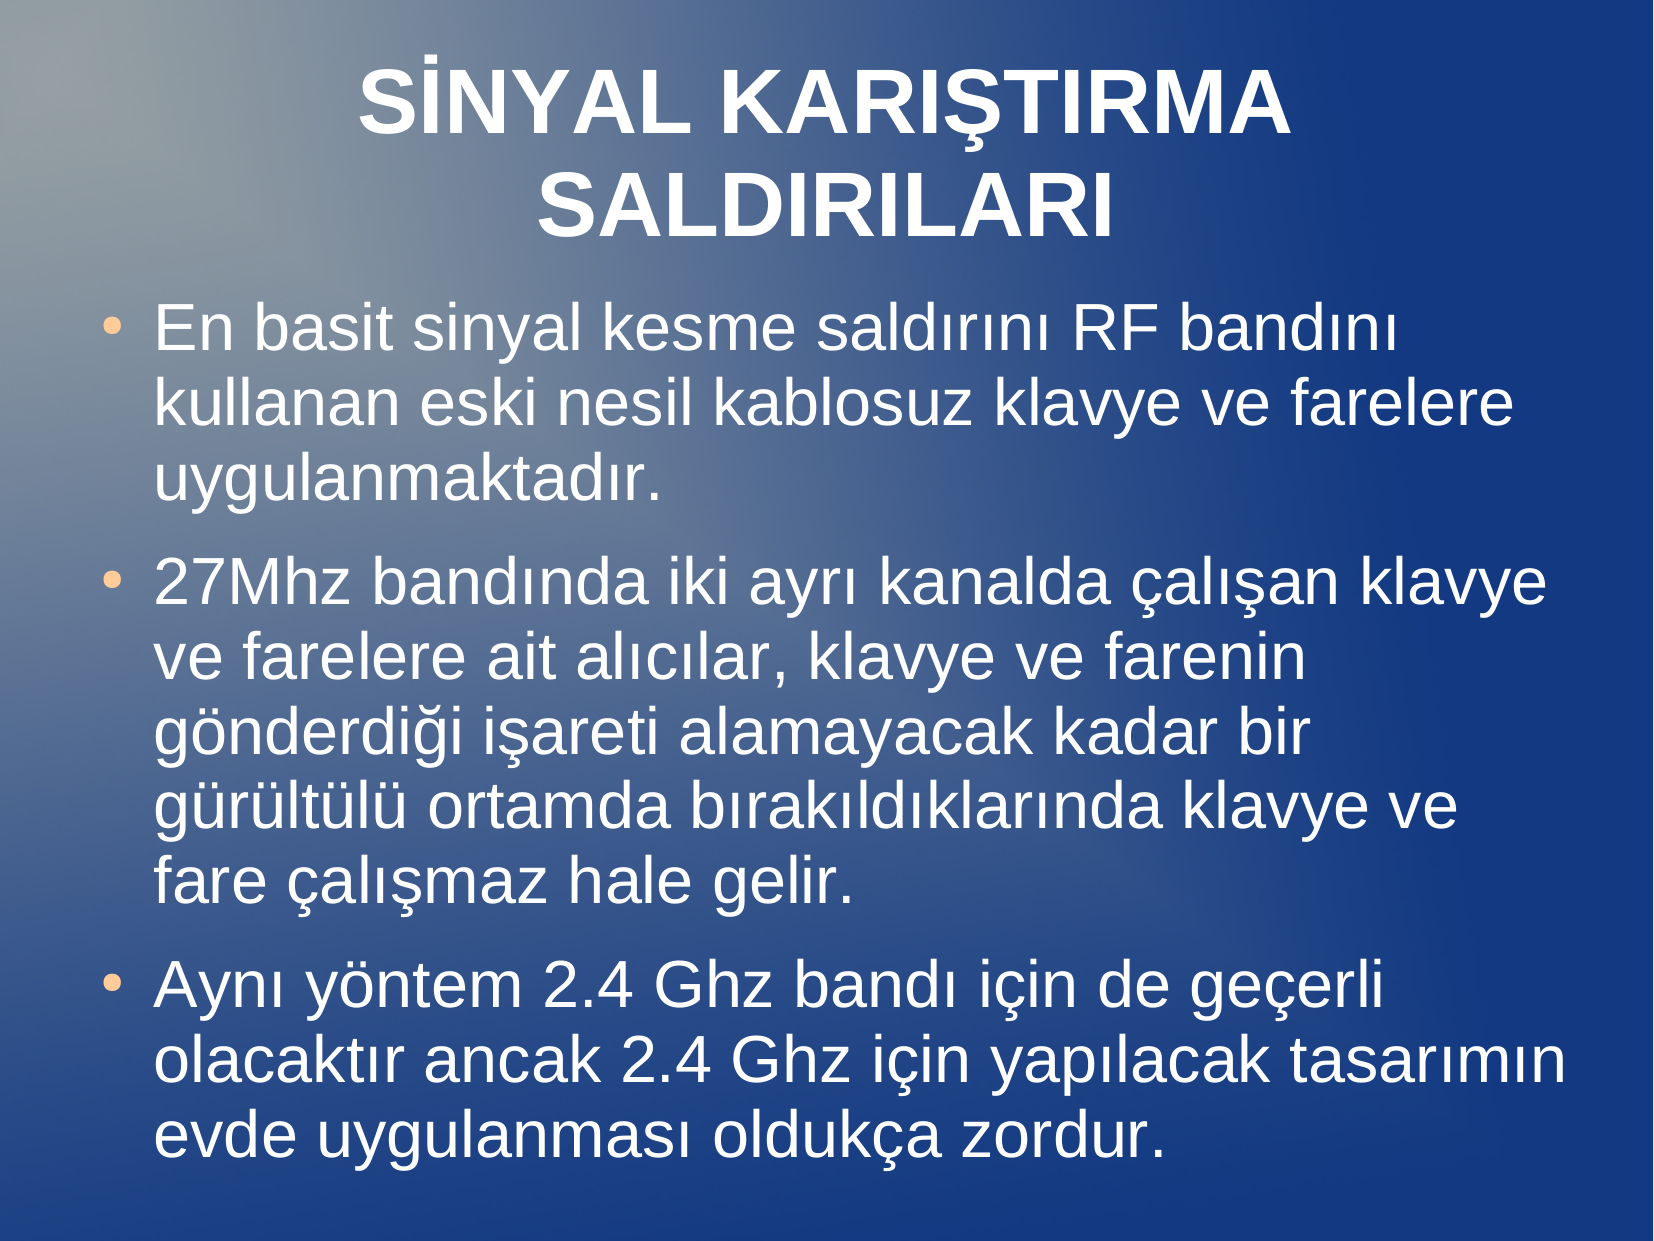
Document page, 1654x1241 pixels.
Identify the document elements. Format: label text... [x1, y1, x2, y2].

list En basit sinyal kesme saldırını RF bandını kullanan eski nesil kablosuz klavye ve farelere uygulanmaktadır. 27Mhz bandında iki ayrı kanalda çalışan klavye ve farelere ait alıcılar, klavye ve farenin gönderdiği işareti alamayacak kadar bir gürültülü ortamda bırakıldıklarında klavye ve fare çalışmaz hale gelir. Aynı yöntem 2.4 Ghz bandı için de geçerli olacaktır ancak 2.4 Ghz için yapılacak tasarımın evde uygulanması oldukça zordur. [82, 290, 1571, 1173]
title SİNYAL KARIŞTIRMA SALDIRILARI [82, 50, 1571, 256]
picture [0, 0, 1654, 1241]
